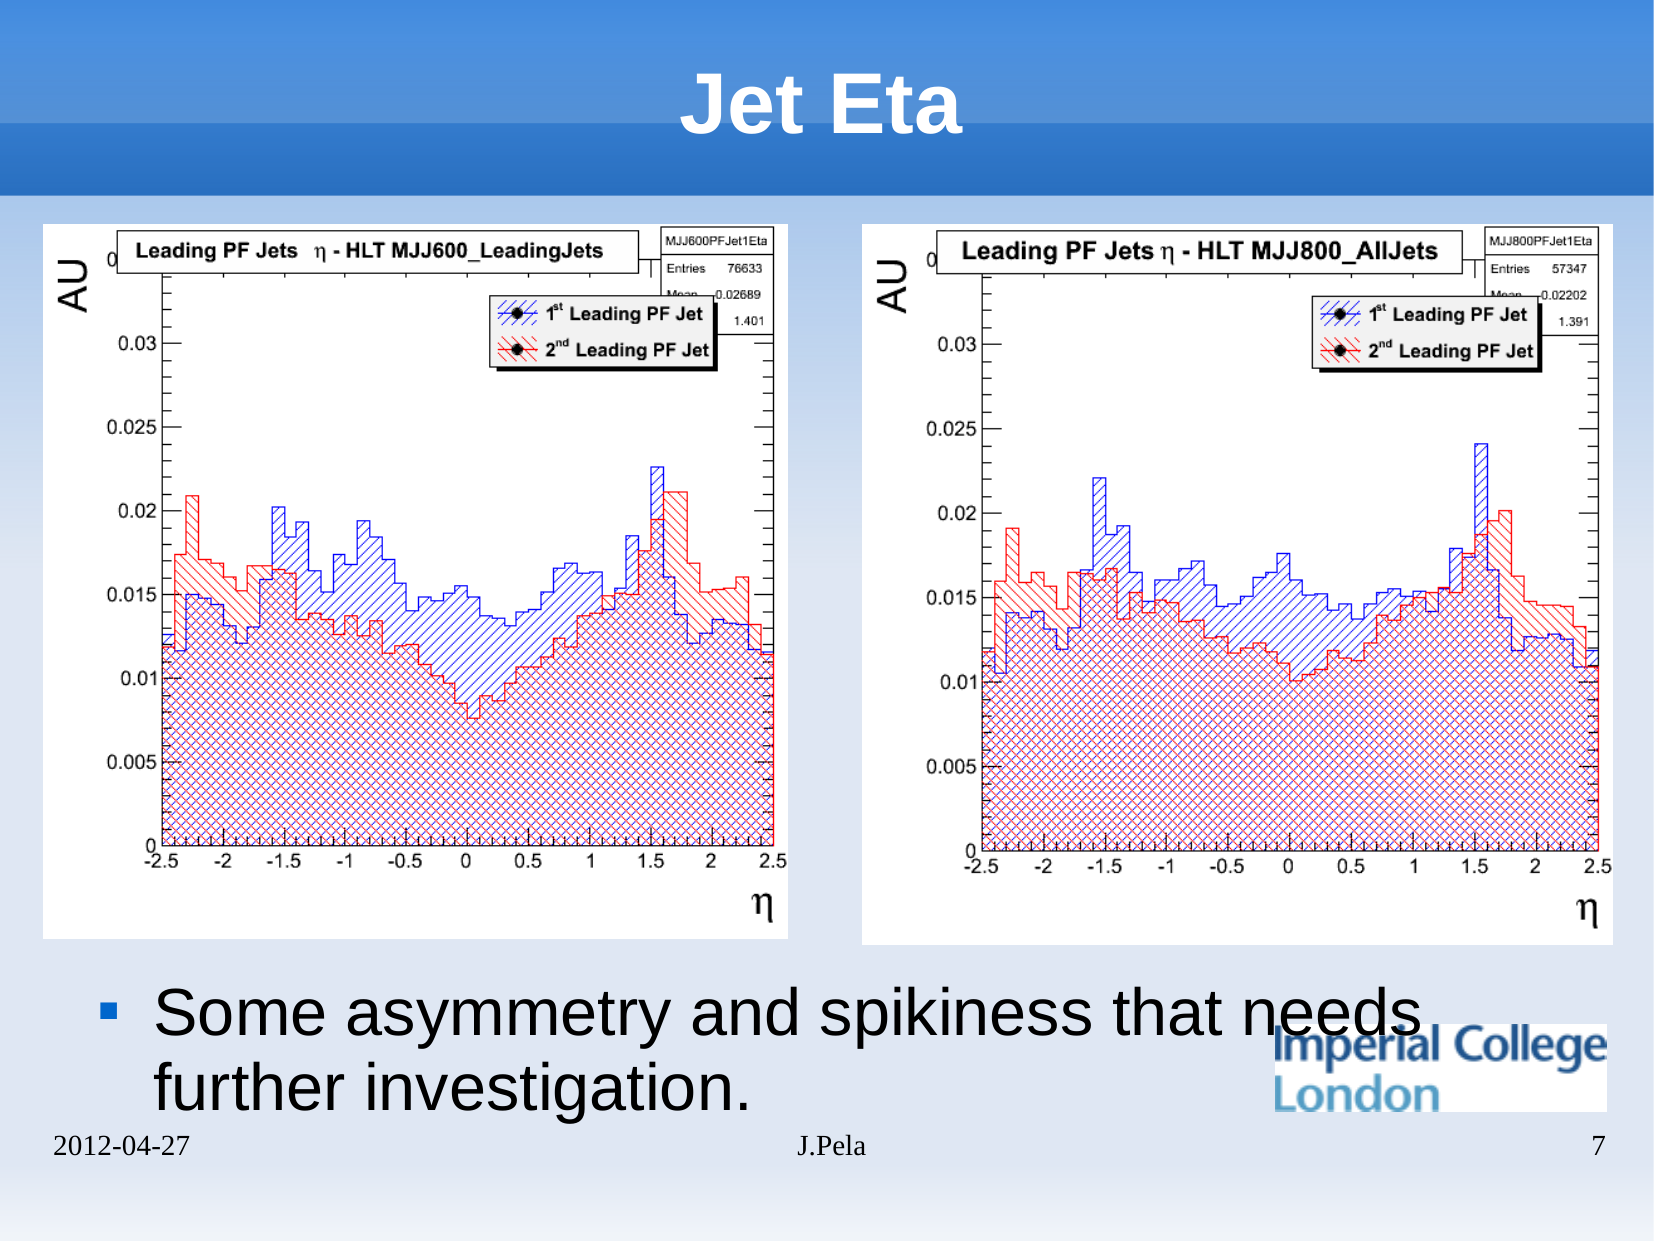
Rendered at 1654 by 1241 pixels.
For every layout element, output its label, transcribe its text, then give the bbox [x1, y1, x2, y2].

title Jet Eta [76, 0, 1565, 208]
picture [0, 0, 1654, 1241]
list Some asymmetry and spikiness that needs further investigation. [82, 975, 1571, 1125]
